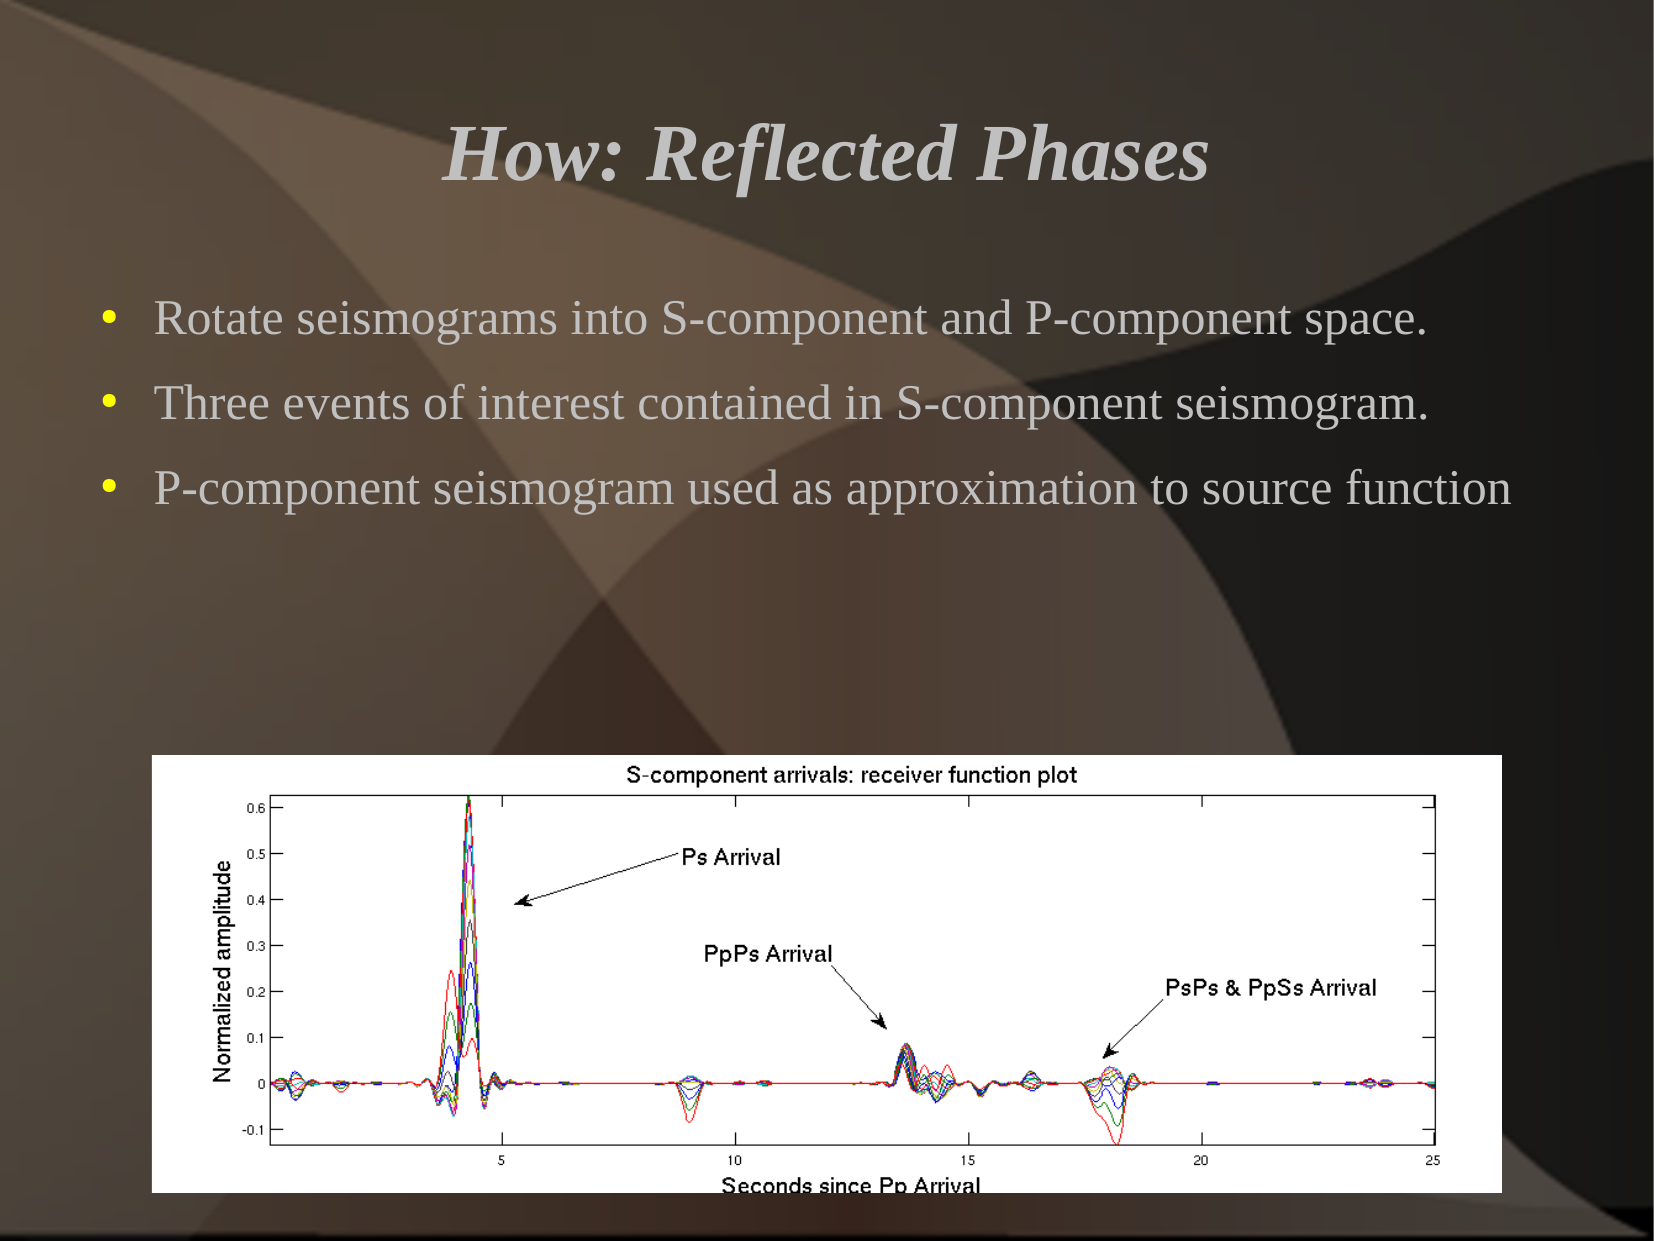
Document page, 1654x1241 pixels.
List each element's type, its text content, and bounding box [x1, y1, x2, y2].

title How: Reflected Phases [82, 49, 1571, 257]
picture [0, 0, 1654, 1241]
list Rotate seismograms into S-component and P-component space. Three events of interest contained in S-component seismogram. P-component seismogram used as approximation to source function [82, 290, 1571, 1010]
